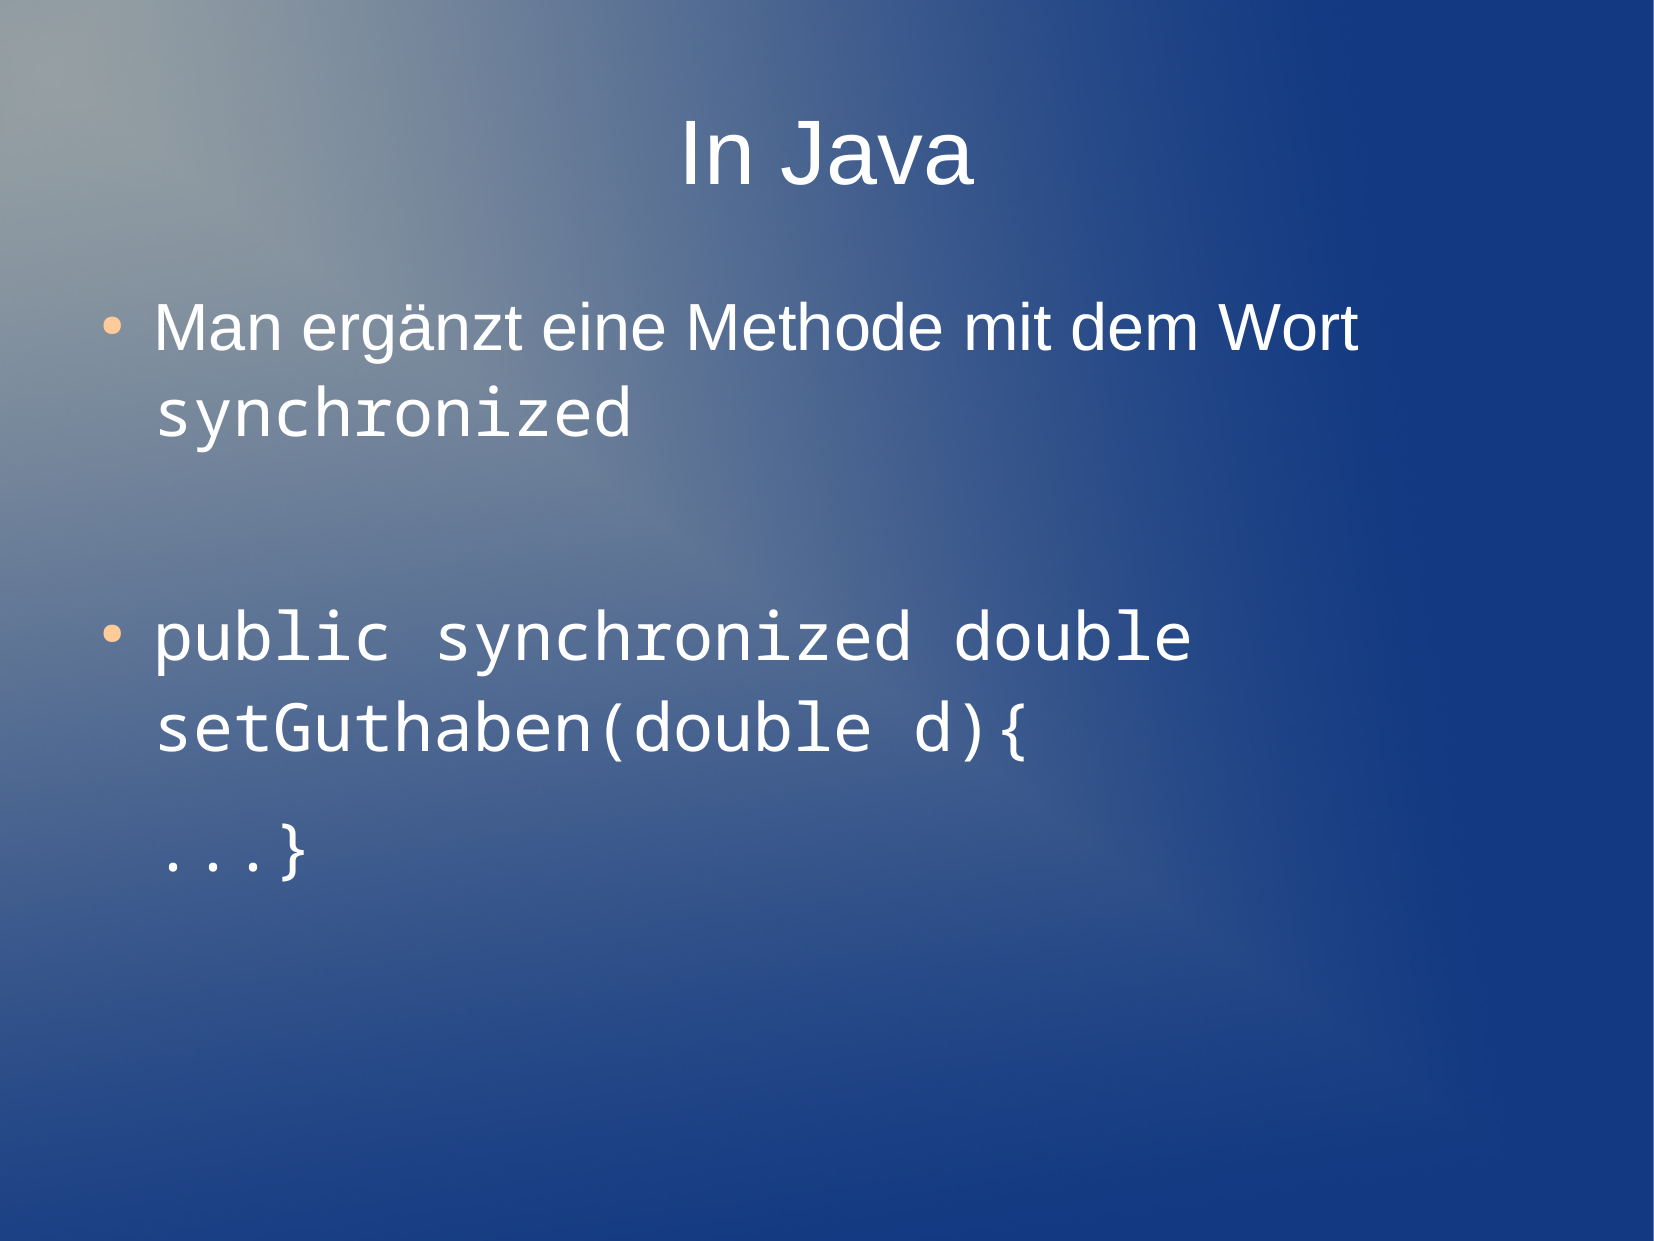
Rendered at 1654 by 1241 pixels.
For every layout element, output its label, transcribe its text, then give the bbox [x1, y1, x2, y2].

title In Java [82, 49, 1571, 257]
picture [0, 0, 1654, 1241]
list Man ergänzt eine Methode mit dem Wort synchronized public synchronized double setGuthaben(double d){ ...} [82, 290, 1571, 1109]
